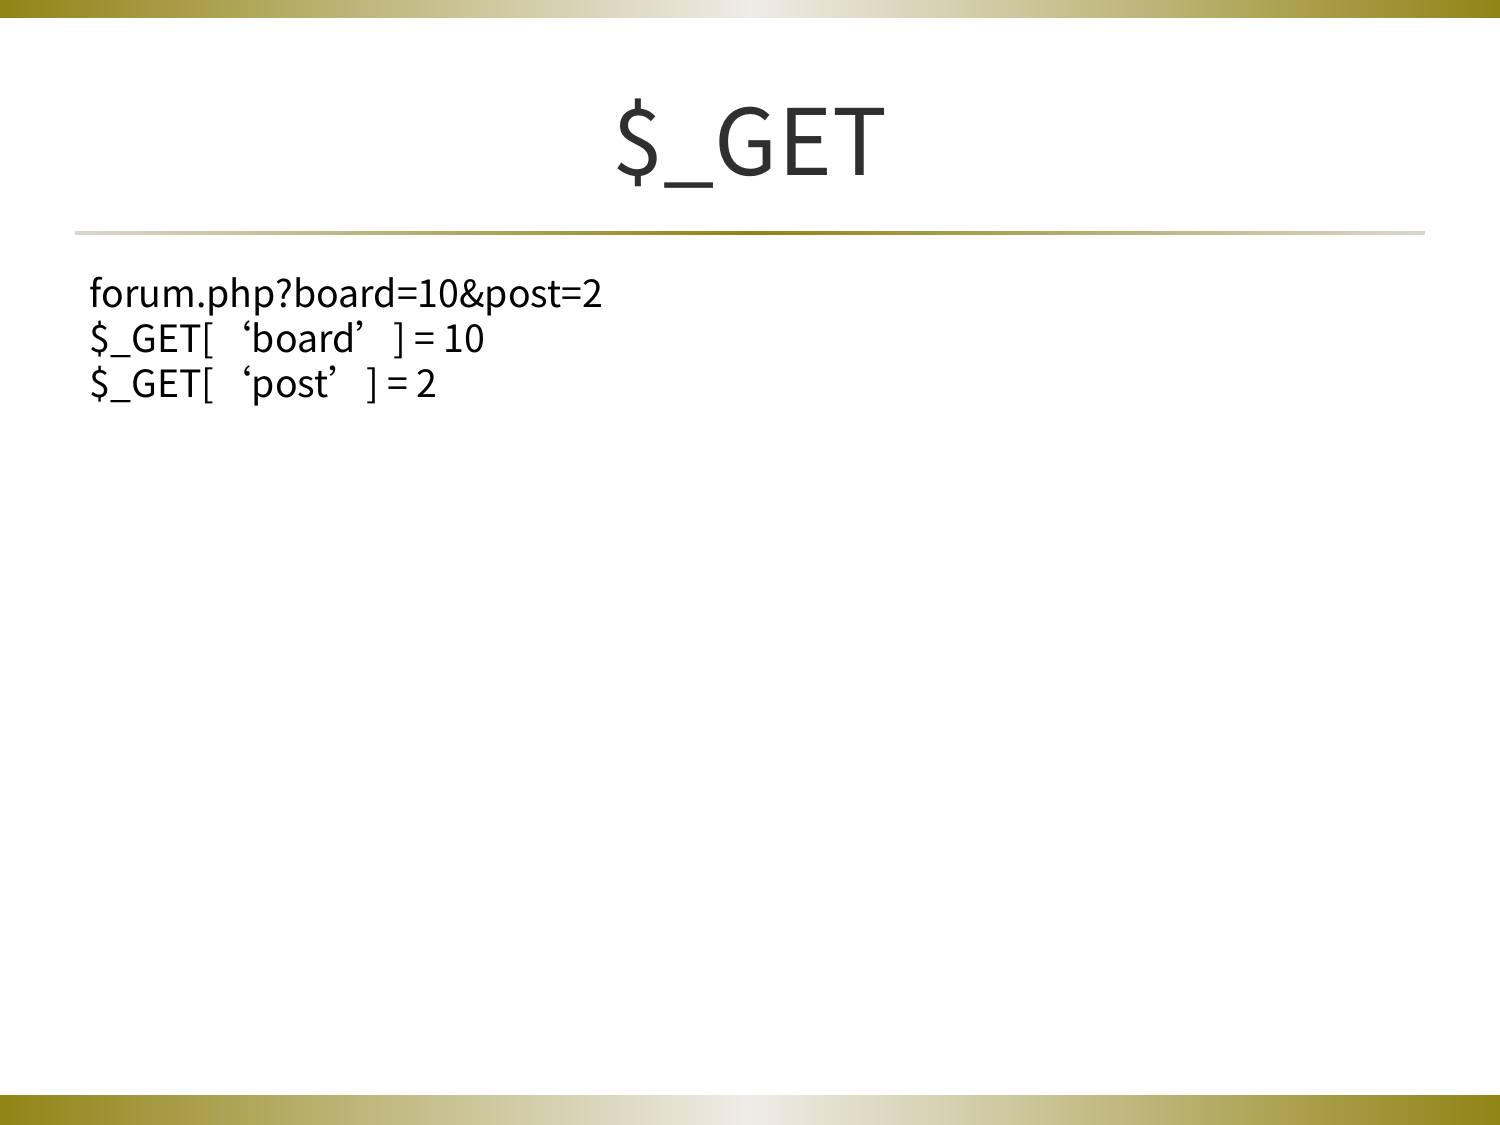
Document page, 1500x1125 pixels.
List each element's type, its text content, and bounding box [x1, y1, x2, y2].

list forum.php?board=10&post=2 $_GET[‘board’] = 10 $_GET[‘post’] = 2 [75, 262, 1425, 1032]
title $_GET [75, 45, 1425, 233]
